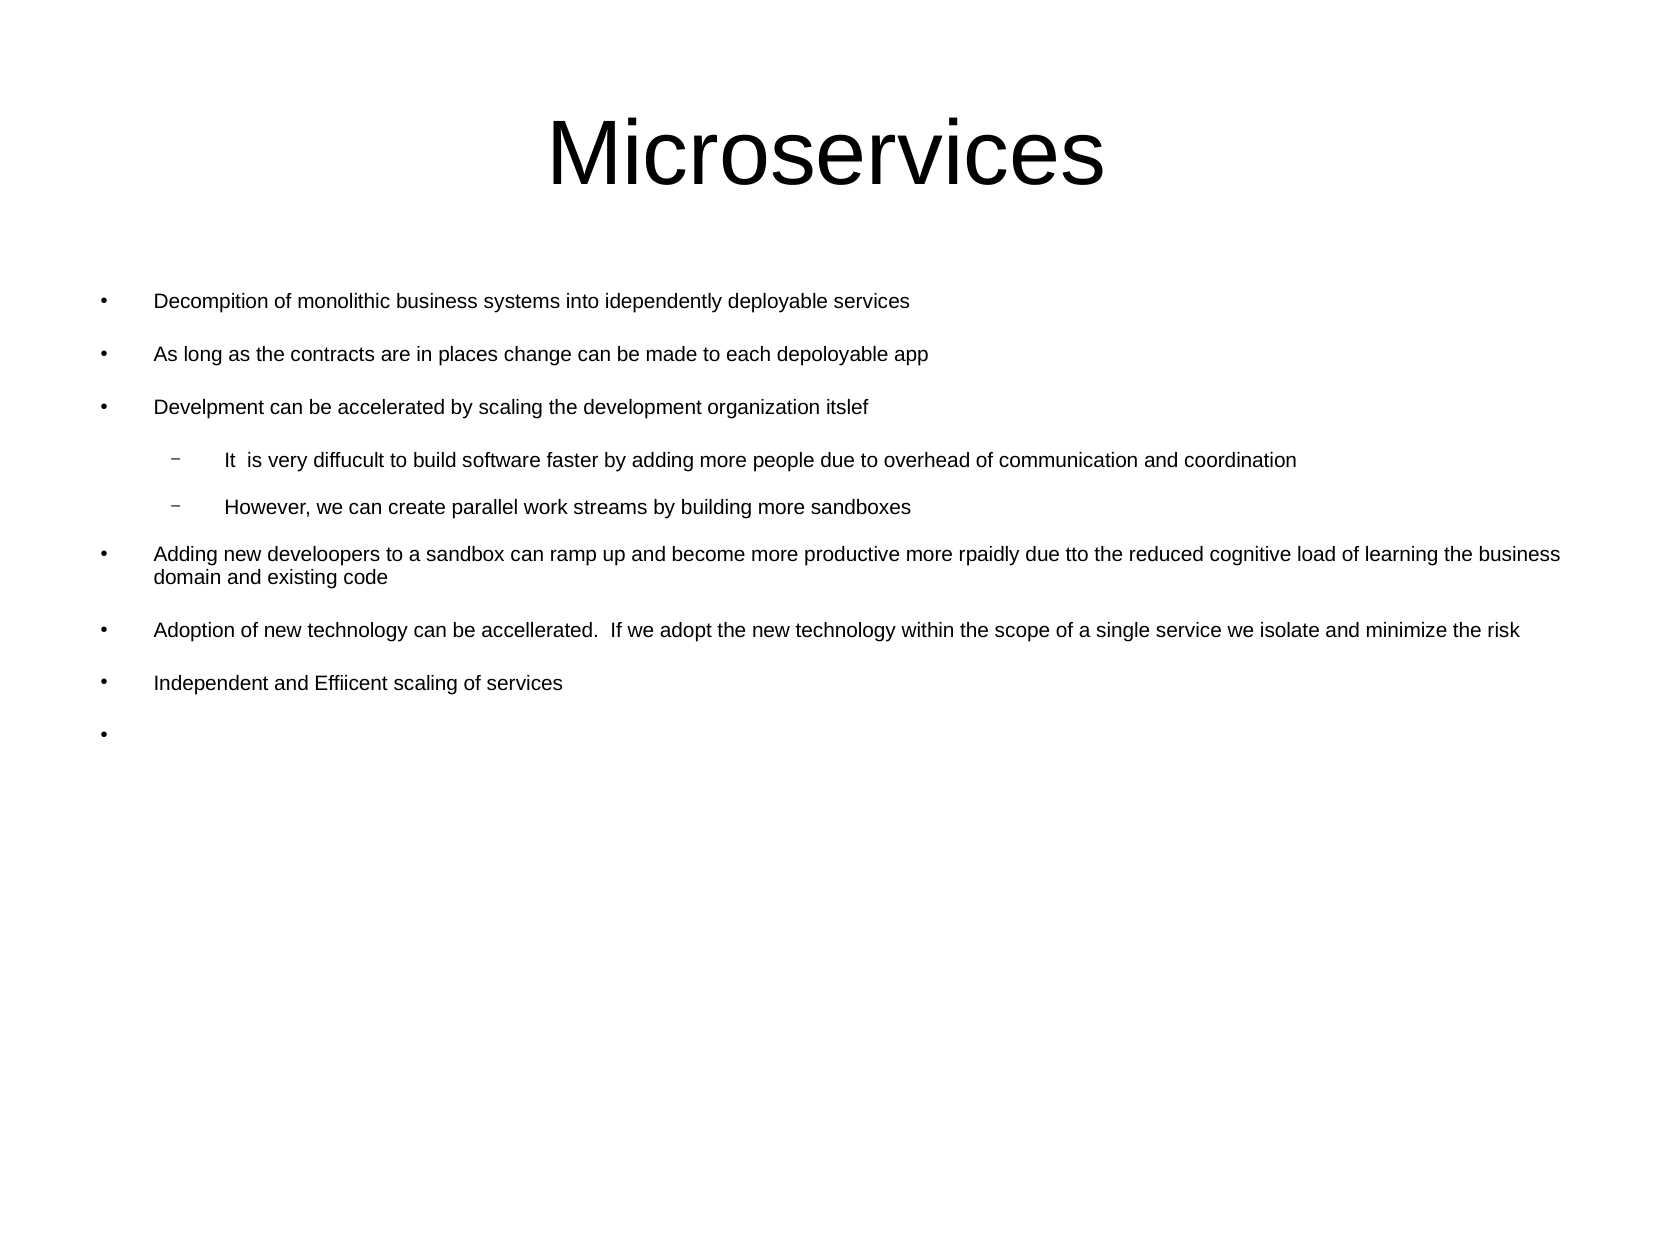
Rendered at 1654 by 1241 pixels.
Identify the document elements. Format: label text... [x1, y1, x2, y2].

list Decompition of monolithic business systems into idependently deployable services As long as the contracts are in places change can be made to each depoloyable app Develpment can be accelerated by scaling the development organization itslef It is very diffucult to build software faster by adding more people due to overhead of communication and coordination However, we can create parallel work streams by building more sandboxes Adding new develoopers to a sandbox can ramp up and become more productive more rpaidly due tto the reduced cognitive load of learning the business domain and existing code Adoption of new technology can be accellerated. If we adopt the new technology within the scope of a single service we isolate and minimize the risk Independent and Effiicent scaling of services [82, 290, 1571, 1010]
title Microservices [82, 49, 1571, 257]
